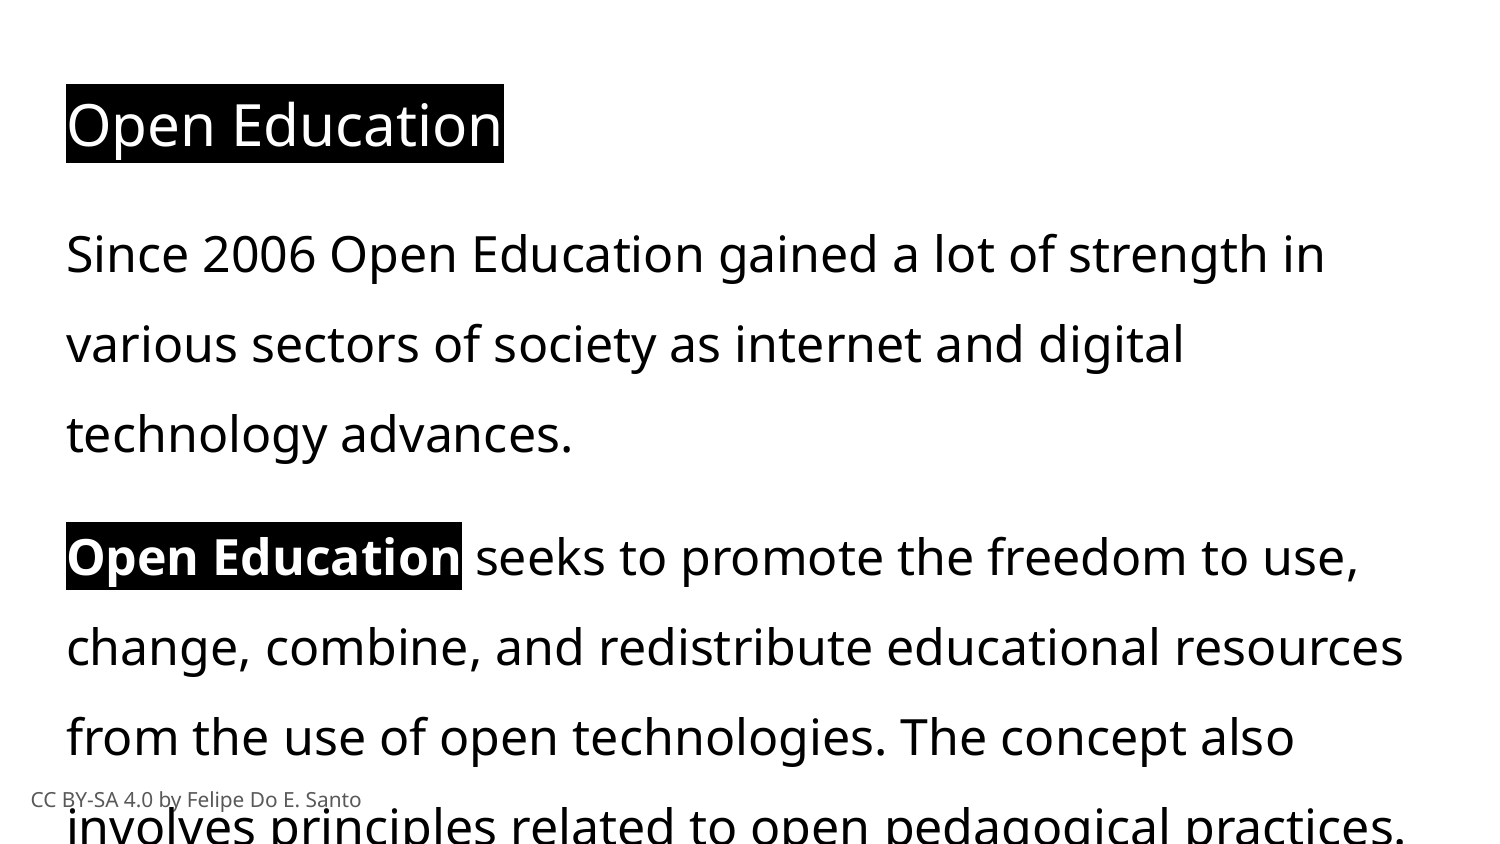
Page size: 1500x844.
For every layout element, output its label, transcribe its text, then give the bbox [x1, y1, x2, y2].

list Since 2006 Open Education gained a lot of strength in various sectors of society as internet and digital technology advances. Open Education seeks to promote the freedom to use, change, combine, and redistribute educational resources from the use of open technologies. The concept also involves principles related to open pedagogical practices. [51, 177, 1449, 738]
text_box CC BY-SA 4.0 by Felipe Do E. Santo [15, 771, 452, 826]
title Open Education [51, 72, 1449, 167]
